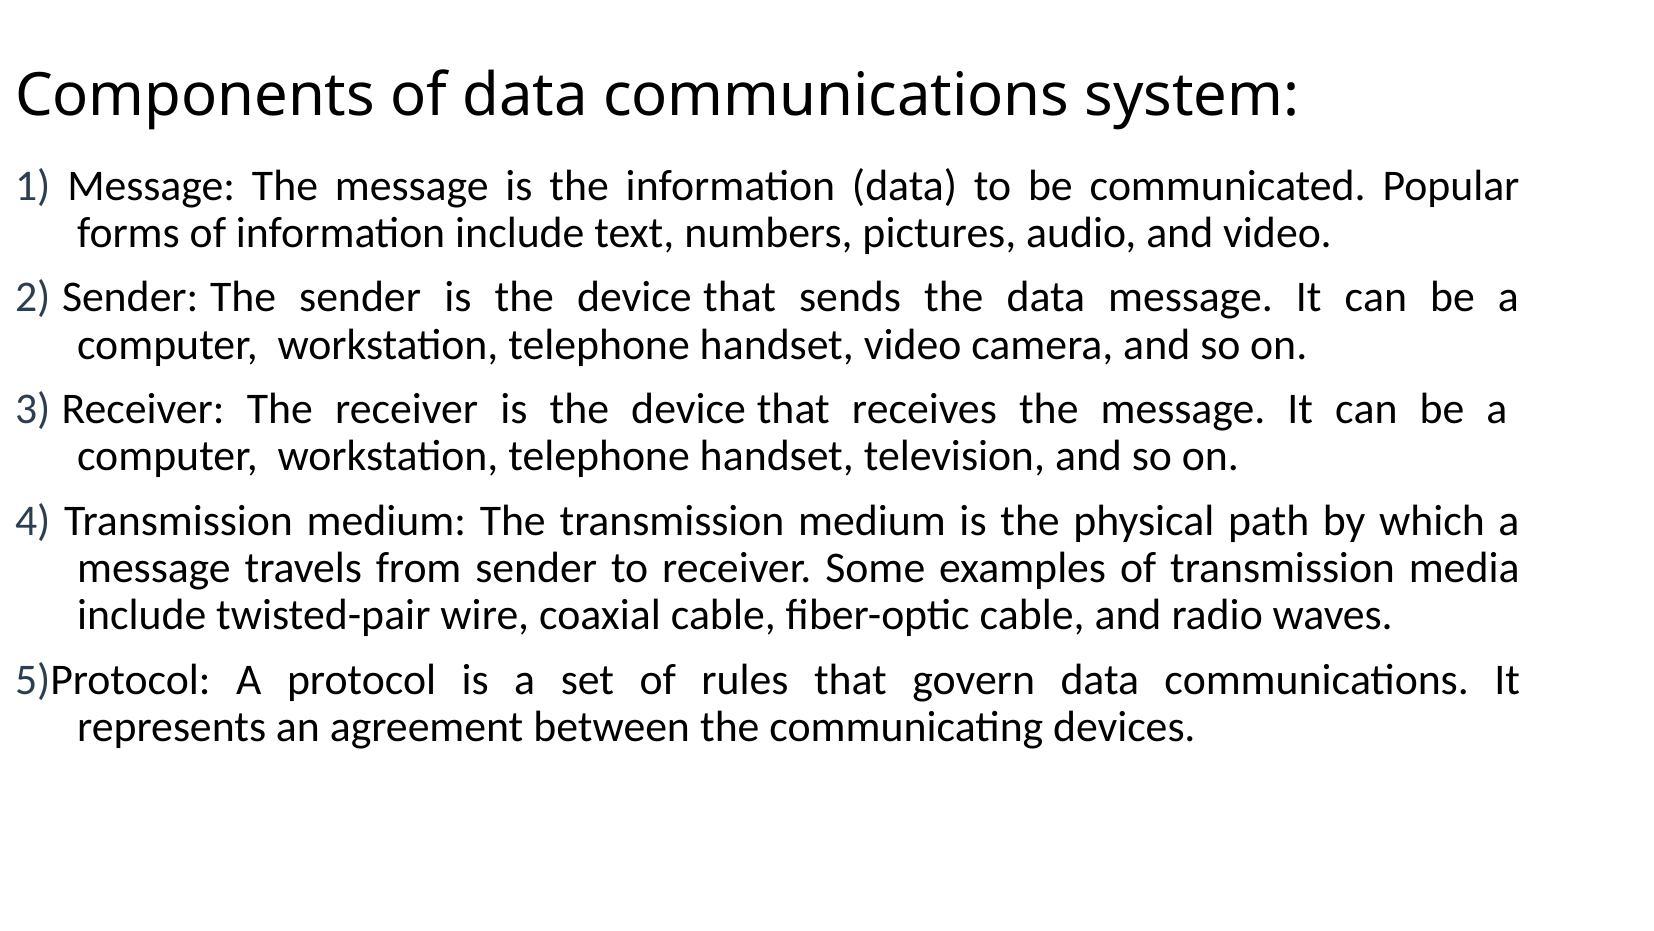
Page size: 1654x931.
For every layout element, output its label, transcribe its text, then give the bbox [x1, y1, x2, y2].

title Components of data communications system: [0, 36, 1536, 154]
list Message: The message is the information (data) to be communicated. Popular forms of information include text, numbers, pictures, audio, and video. Sender: The sender is the device that sends the data message. It can be a computer, workstation, telephone handset, video camera, and so on. Receiver: The receiver is the device that receives the message. It can be a computer, workstation, telephone handset, television, and so on. Transmission medium: The transmission medium is the physical path by which a message travels from sender to receiver. Some examples of transmission media include twisted-pair wire, coaxial cable, fiber-optic cable, and radio waves. Protocol: A protocol is a set of rules that govern data communications. It represents an agreement between the communicating devices. [0, 154, 1536, 864]
